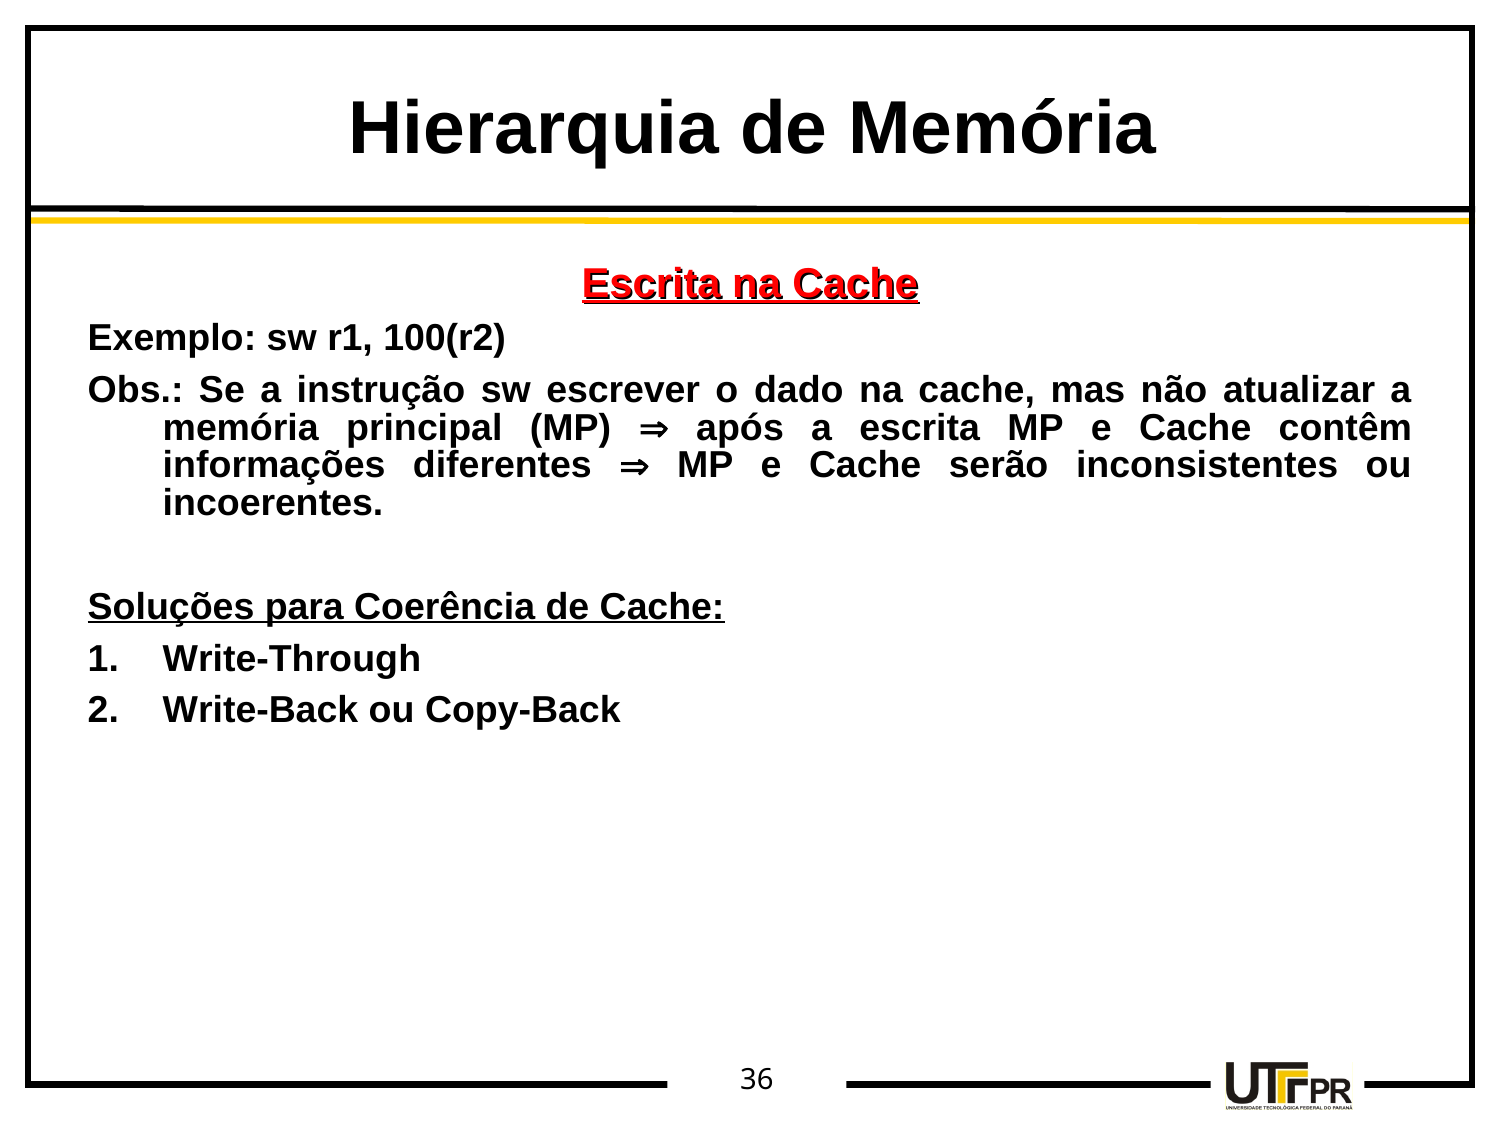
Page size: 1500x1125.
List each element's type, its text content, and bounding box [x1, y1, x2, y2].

title Hierarquia de Memória [29, 85, 1477, 180]
picture [1225, 1062, 1353, 1110]
list Escrita na Cache Exemplo: sw r1, 100(r2) Obs.: Se a instrução sw escrever o dado na cache, mas não atualizar a memória principal (MP)  após a escrita MP e Cache contêm informações diferentes  MP e Cache serão inconsistentes ou incoerentes. Soluções para Coerência de Cache: Write-Through Write-Back ou Copy-Back [72, 257, 1428, 1027]
